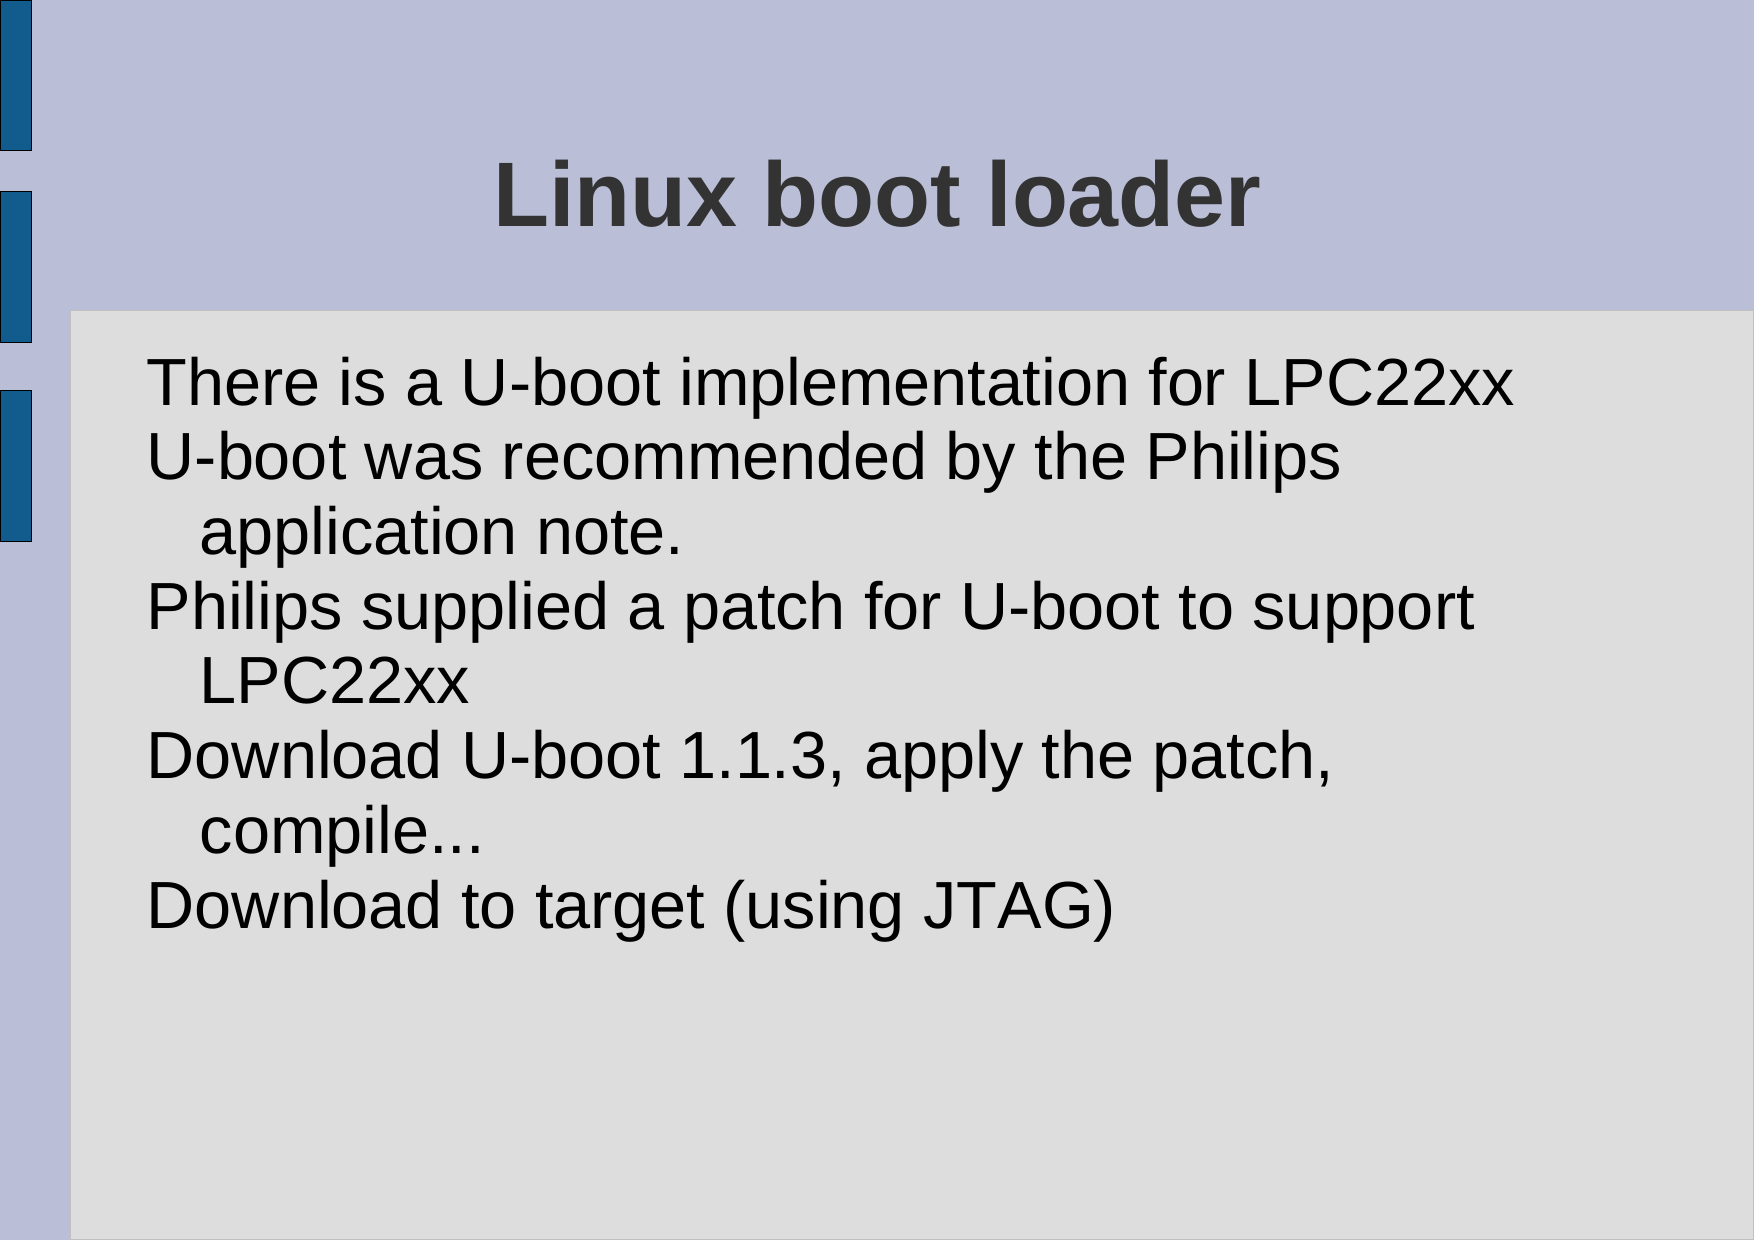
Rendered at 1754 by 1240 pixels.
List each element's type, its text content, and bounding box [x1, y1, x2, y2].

title Linux boot loader [128, 91, 1627, 299]
list There is a U-boot implementation for LPC22xx U-boot was recommended by the Philips application note. Philips supplied a patch for U-boot to support LPC22xx Download U-boot 1.1.3, apply the patch, compile... Download to target (using JTAG) [128, 344, 1627, 1126]
